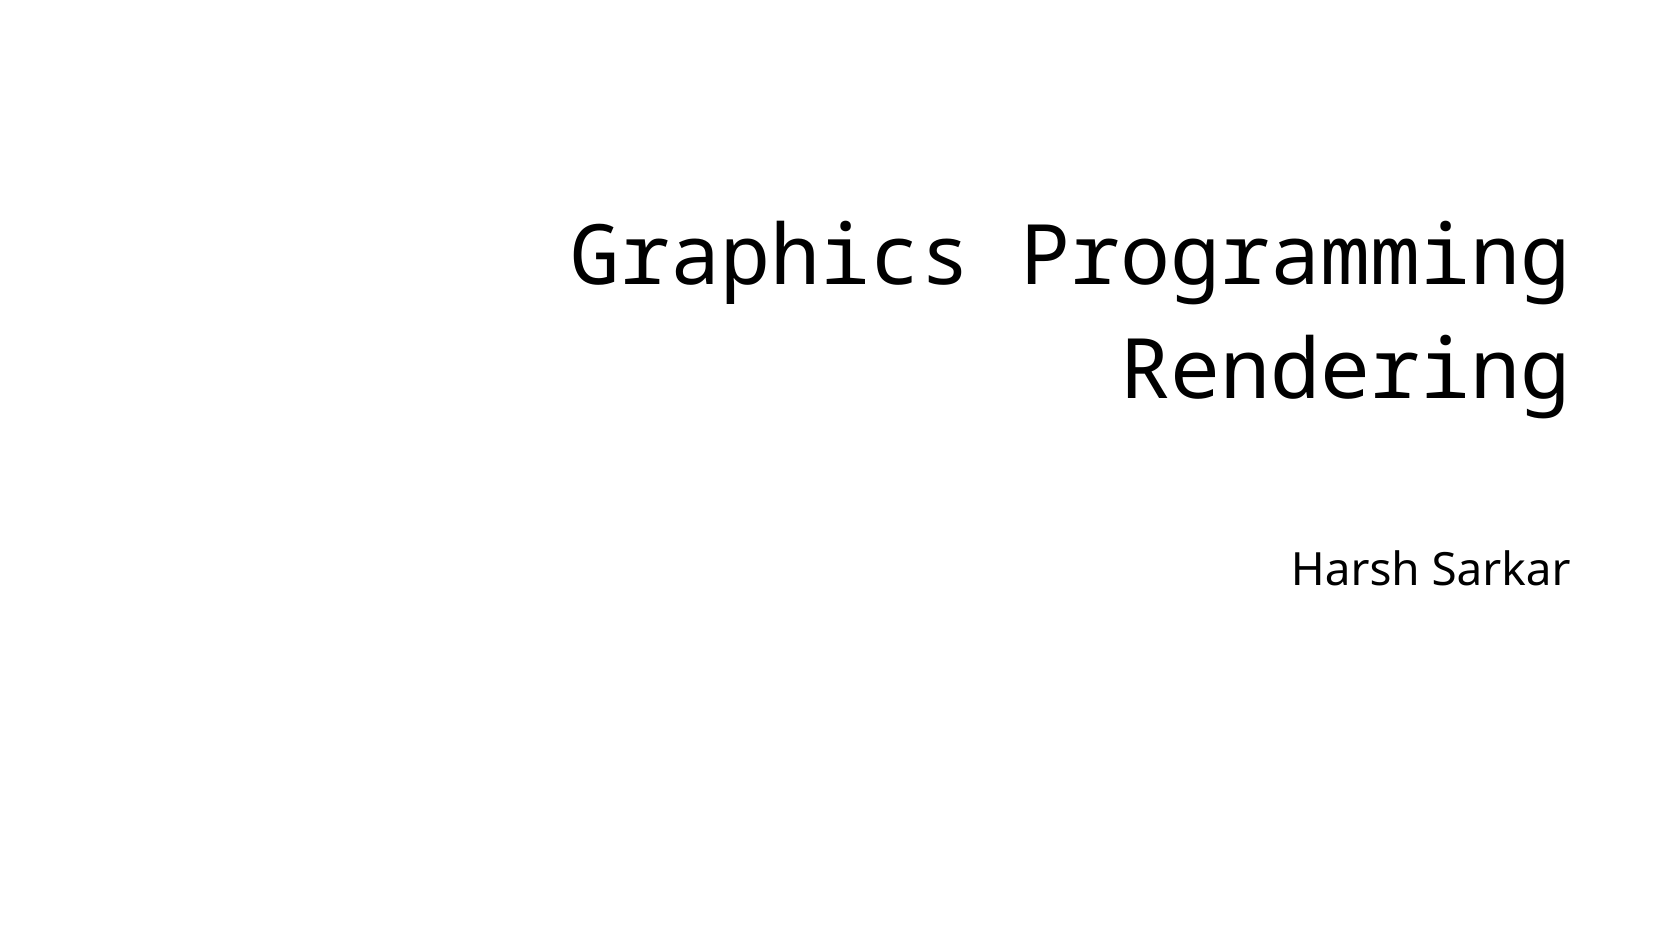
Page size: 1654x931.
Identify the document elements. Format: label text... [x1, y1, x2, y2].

subtitle Graphics Programming Rendering Harsh Sarkar [82, 37, 1571, 757]
